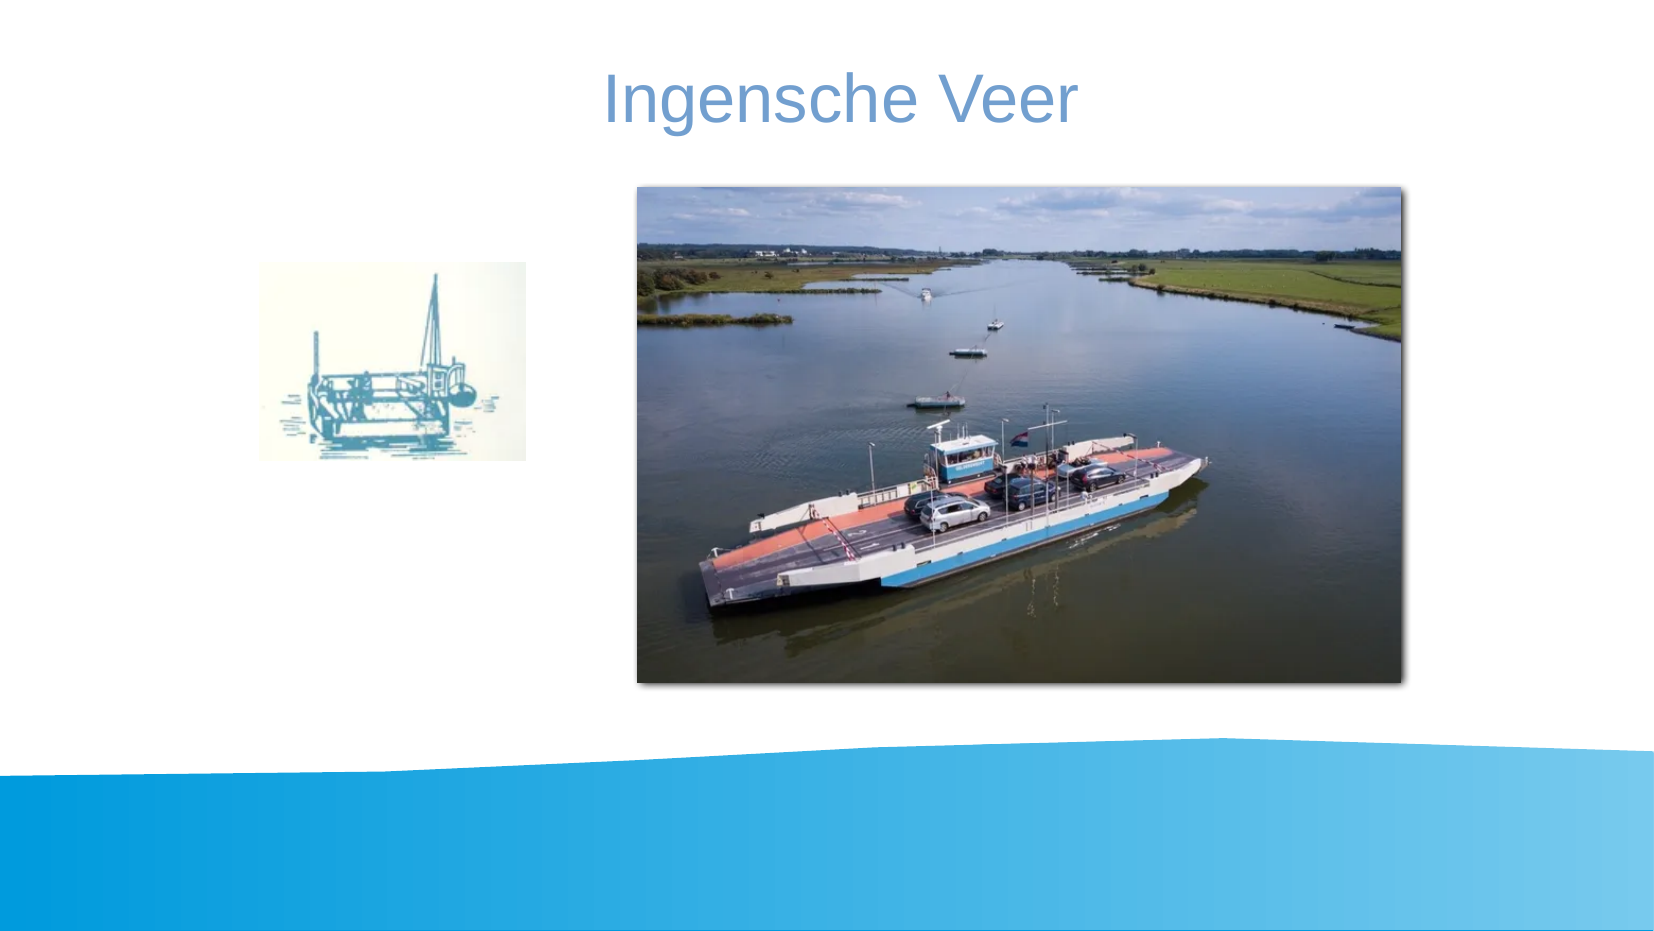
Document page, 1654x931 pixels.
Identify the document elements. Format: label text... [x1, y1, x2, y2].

picture [637, 187, 1401, 683]
picture [259, 262, 526, 461]
title Ingensche Veer [112, 10, 1589, 188]
